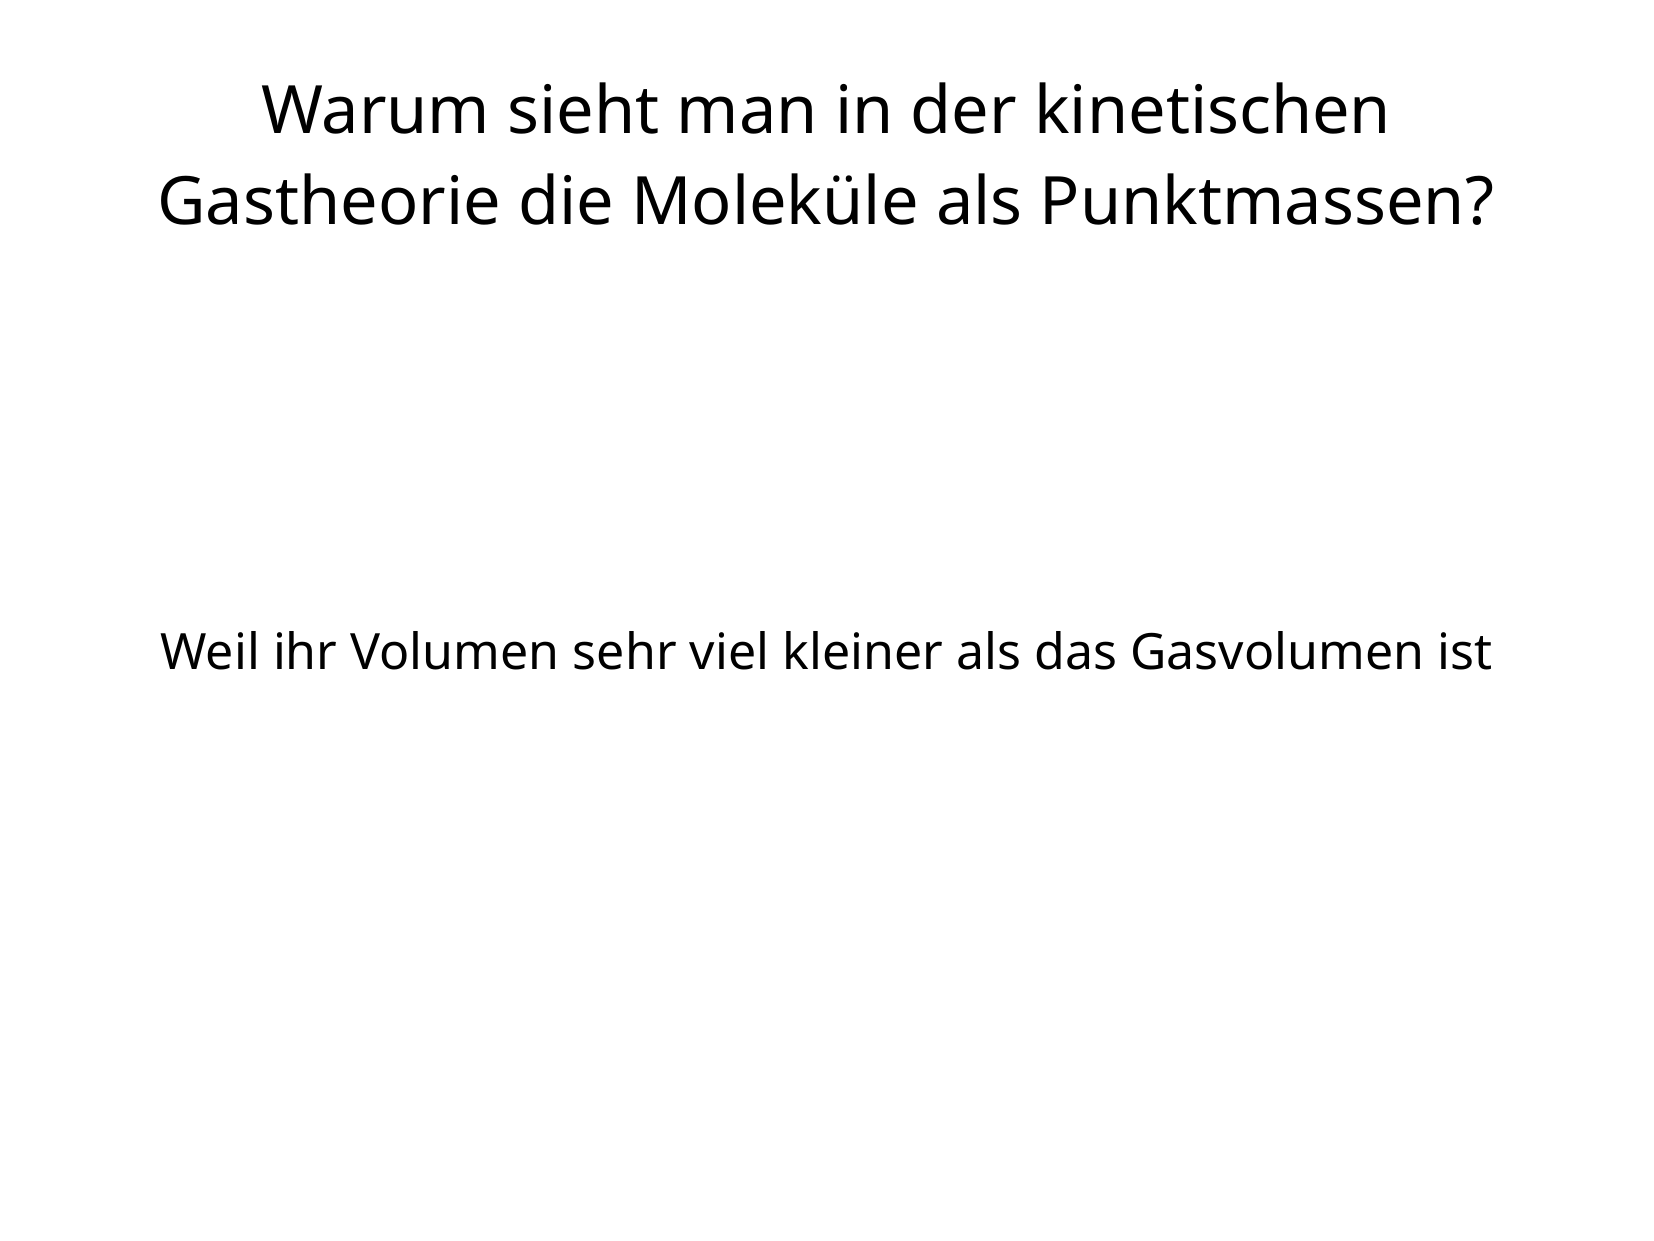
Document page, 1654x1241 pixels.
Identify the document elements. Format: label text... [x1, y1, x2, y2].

title Warum sieht man in der kinetischen Gastheorie die Moleküle als Punktmassen? [82, 49, 1571, 257]
subtitle Weil ihr Volumen sehr viel kleiner als das Gasvolumen ist [82, 290, 1571, 1010]
